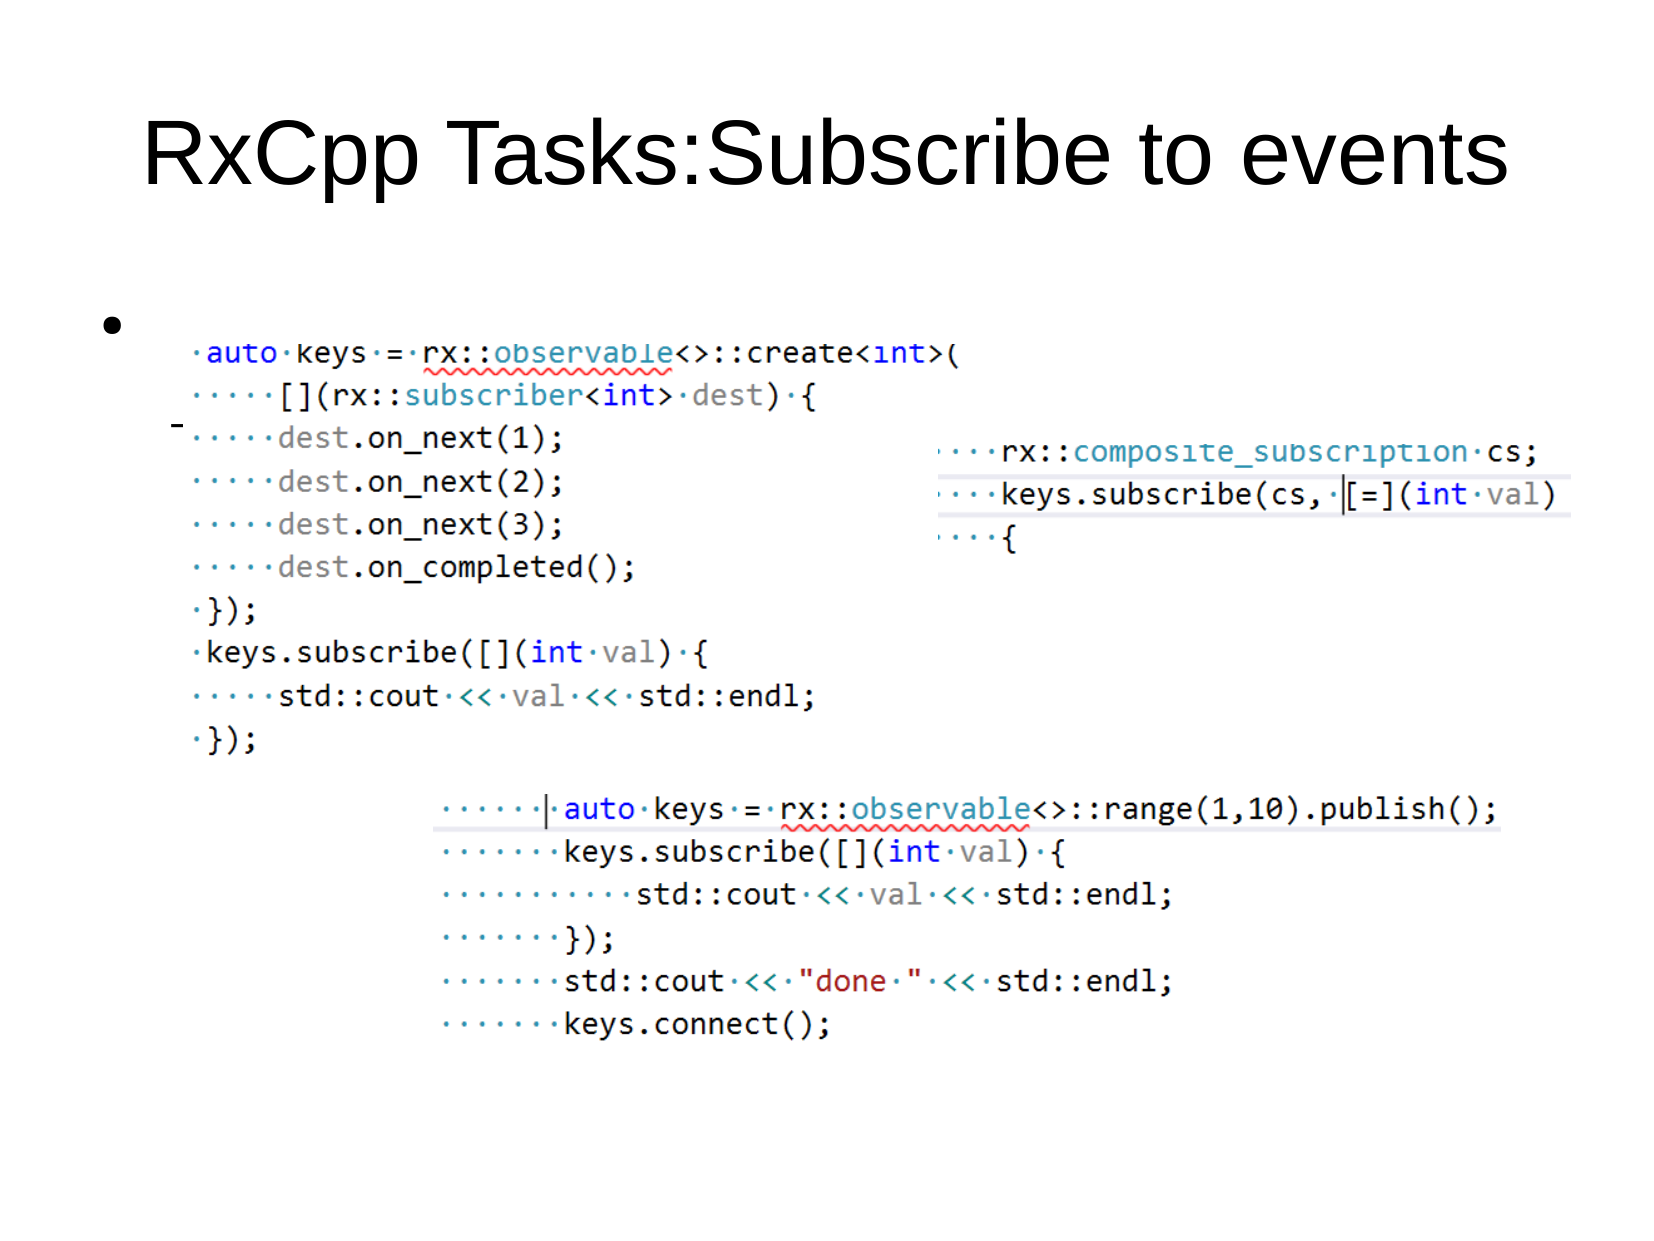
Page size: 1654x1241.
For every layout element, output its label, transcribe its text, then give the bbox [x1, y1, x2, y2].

picture [183, 344, 1571, 764]
title RxCpp Tasks:Subscribe to events [82, 49, 1571, 257]
list [82, 290, 1571, 1109]
picture [433, 794, 1501, 1043]
